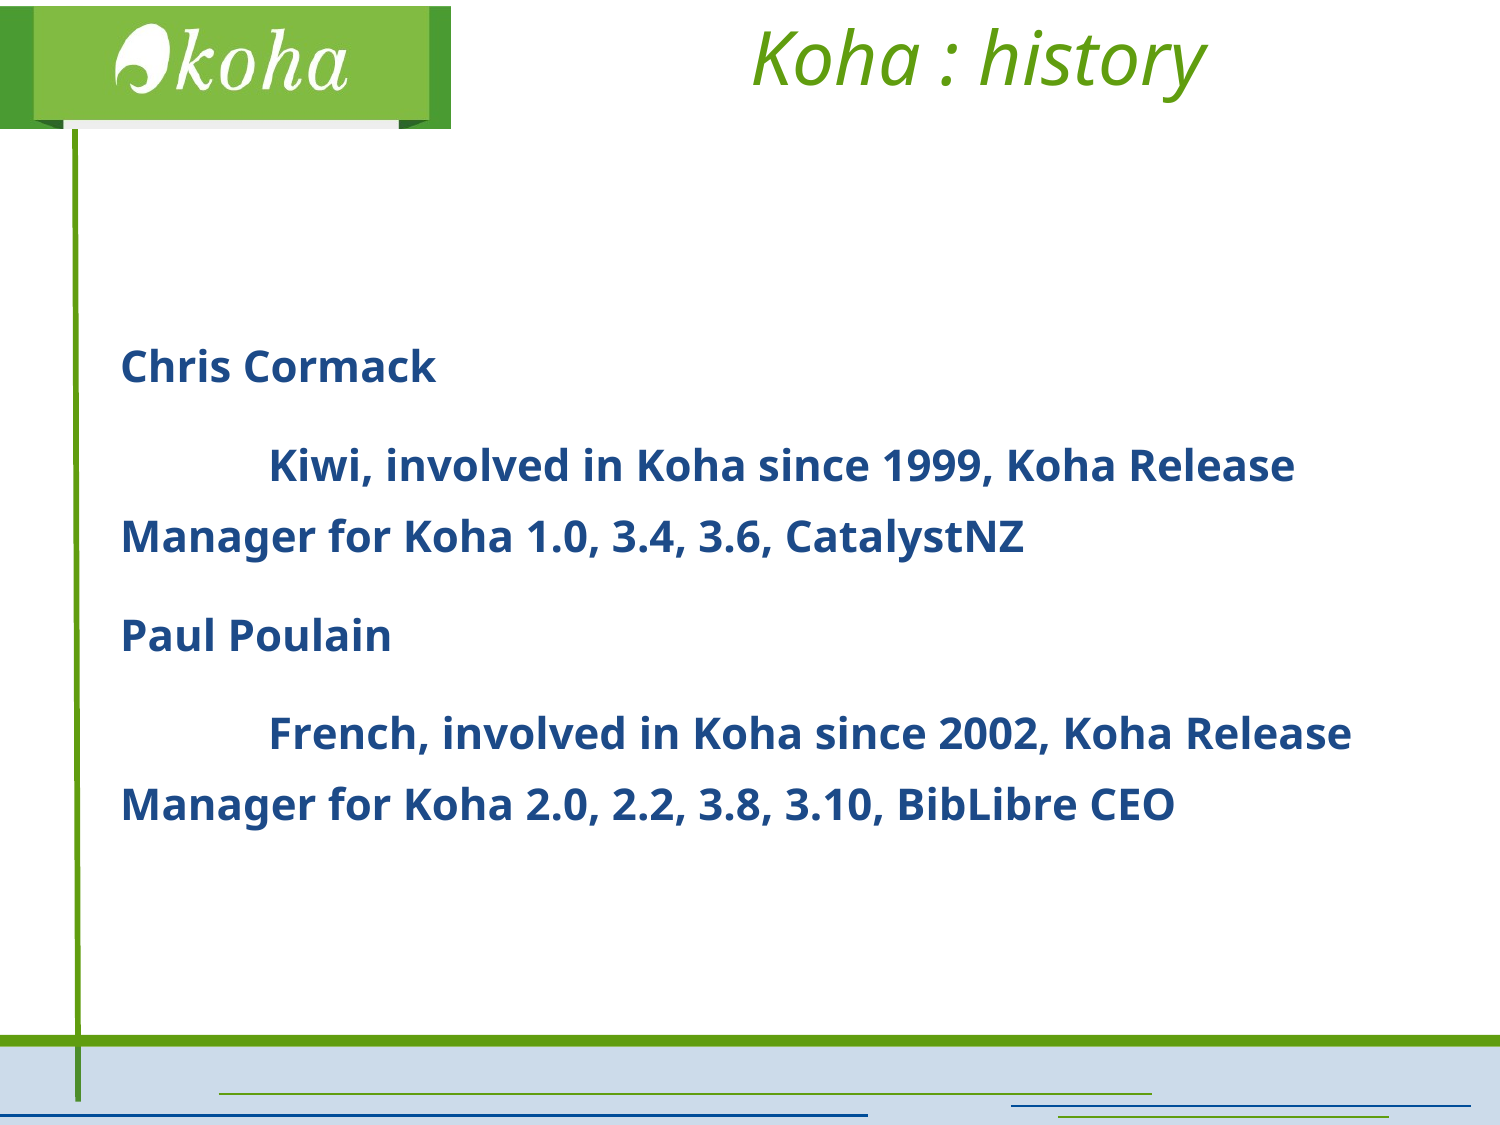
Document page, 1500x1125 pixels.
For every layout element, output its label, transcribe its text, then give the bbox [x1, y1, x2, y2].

subtitle Chris Cormack Kiwi, involved in Koha since 1999, Koha Release Manager for Koha 1.0, 3.4, 3.6, CatalystNZ Paul Poulain French, involved in Koha since 2002, Koha Release Manager for Koha 2.0, 2.2, 3.8, 3.10, BibLibre CEO [118, 187, 1463, 971]
picture [0, 0, 451, 129]
title Koha : history [450, 0, 1500, 113]
